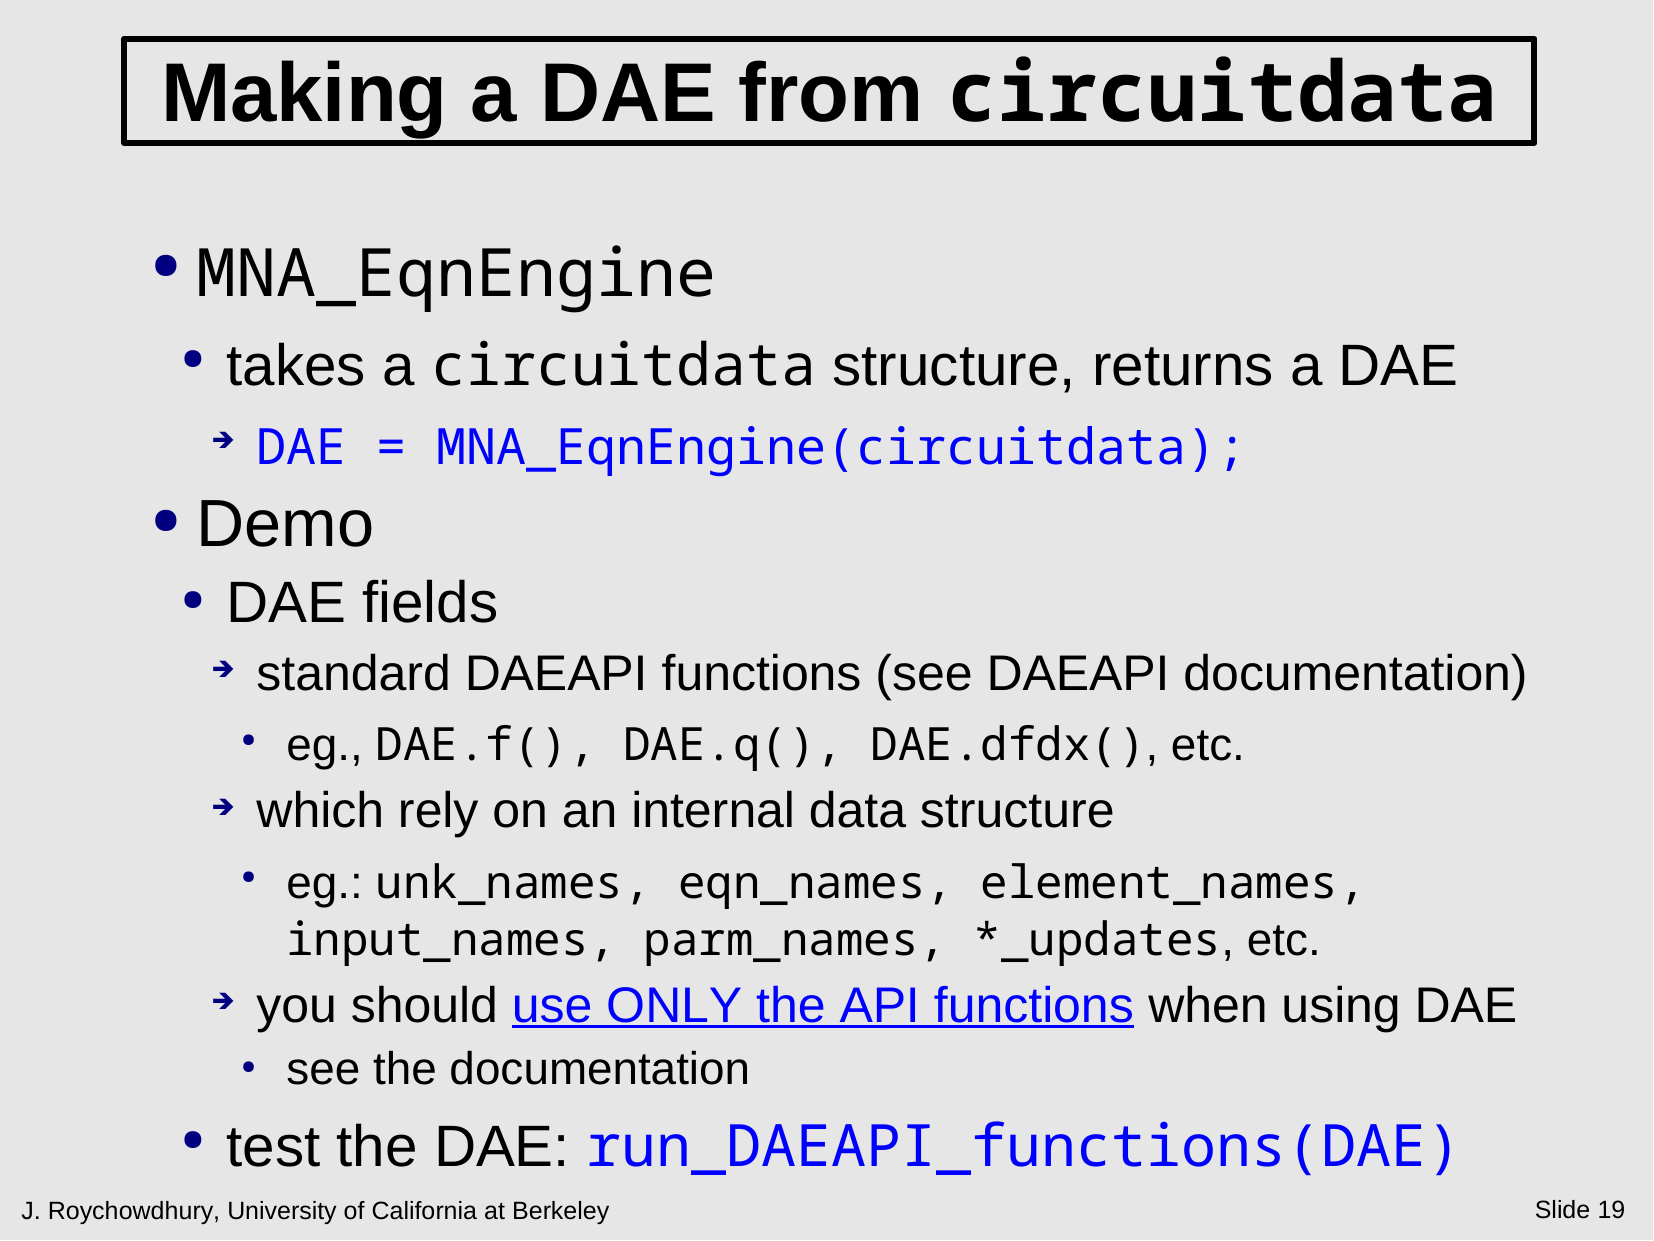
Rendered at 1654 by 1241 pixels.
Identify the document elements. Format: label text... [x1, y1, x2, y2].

list MNA_EqnEngine takes a circuitdata structure, returns a DAE DAE = MNA_EqnEngine(circuitdata); Demo DAE fields standard DAEAPI functions (see DAEAPI documentation) eg., DAE.f(), DAE.q(), DAE.dfdx(), etc. which rely on an internal data structure eg.: unk_names, eqn_names, element_names, input_names, parm_names, *_updates, etc. you should use ONLY the API functions when using DAE see the documentation test the DAE: run_DAEAPI_functions(DAE) [121, 230, 1534, 1131]
title Making a DAE from circuitdata [124, 38, 1535, 144]
